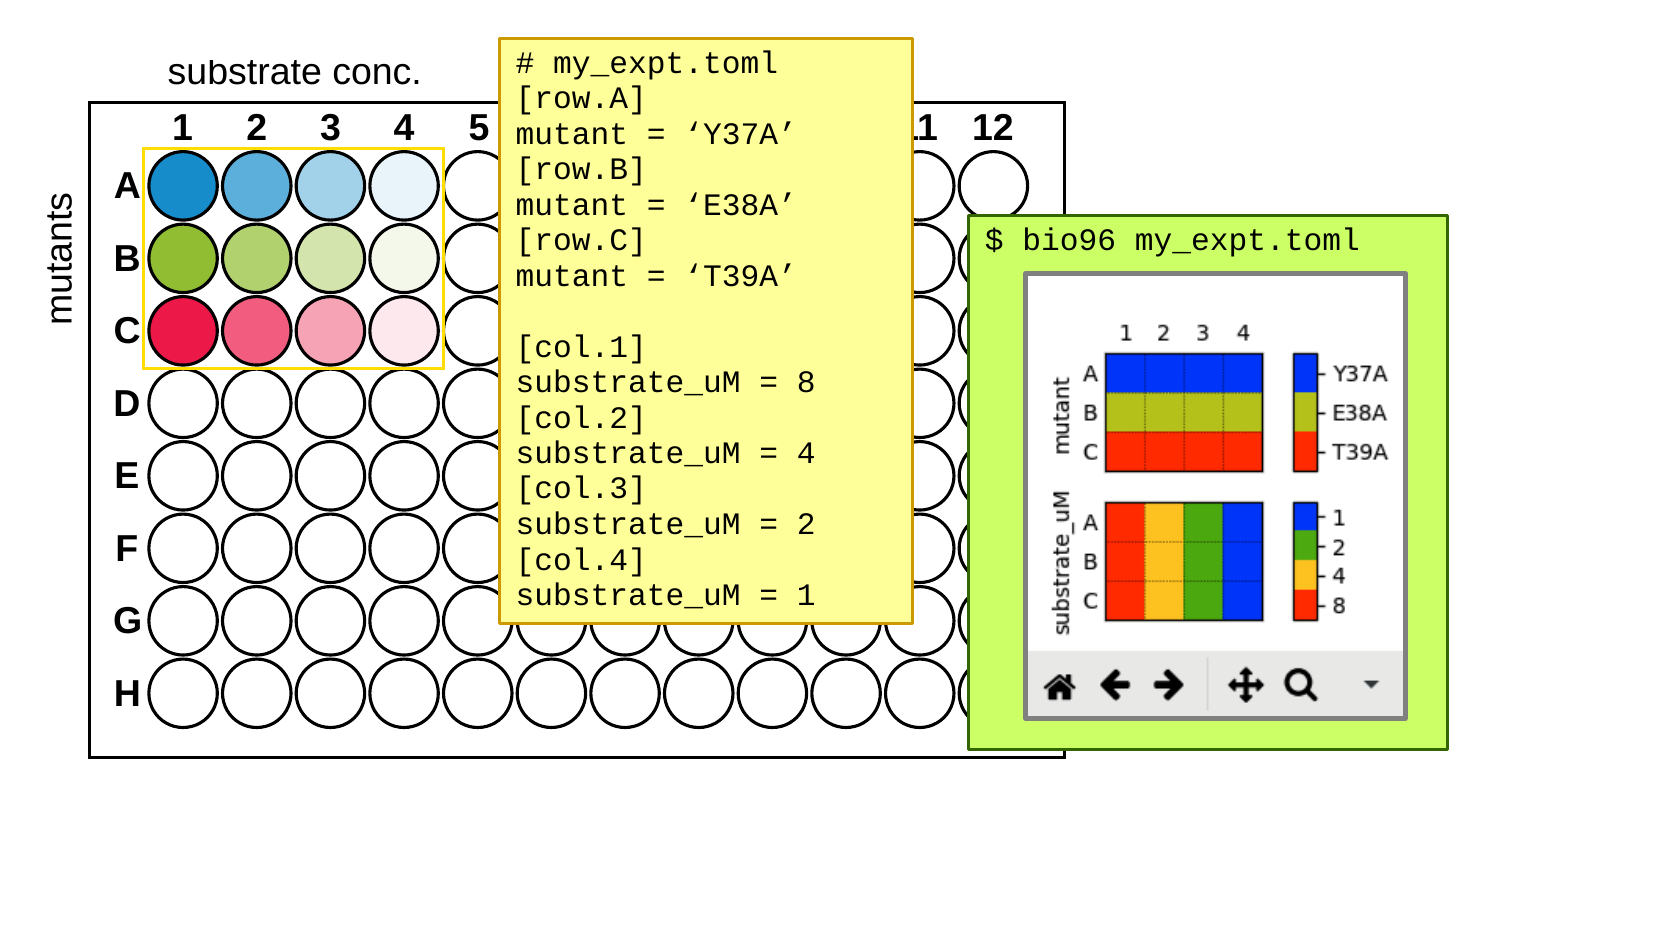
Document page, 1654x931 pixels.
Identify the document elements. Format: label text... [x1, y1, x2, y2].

text_box $ bio96 my_expt.toml [968, 215, 1448, 750]
text_box # my_expt.toml [row.A] mutant = ‘Y37A’ [row.B] mutant = ‘E38A’ [row.C] mutant = ‘T39A’ [col.1] substrate_uM = 8 [col.2] substrate_uM = 4 [col.3] substrate_uM = 2 [col.4] substrate_uM = 1 [499, 38, 913, 624]
picture [1027, 275, 1403, 717]
picture [44, 60, 1066, 759]
